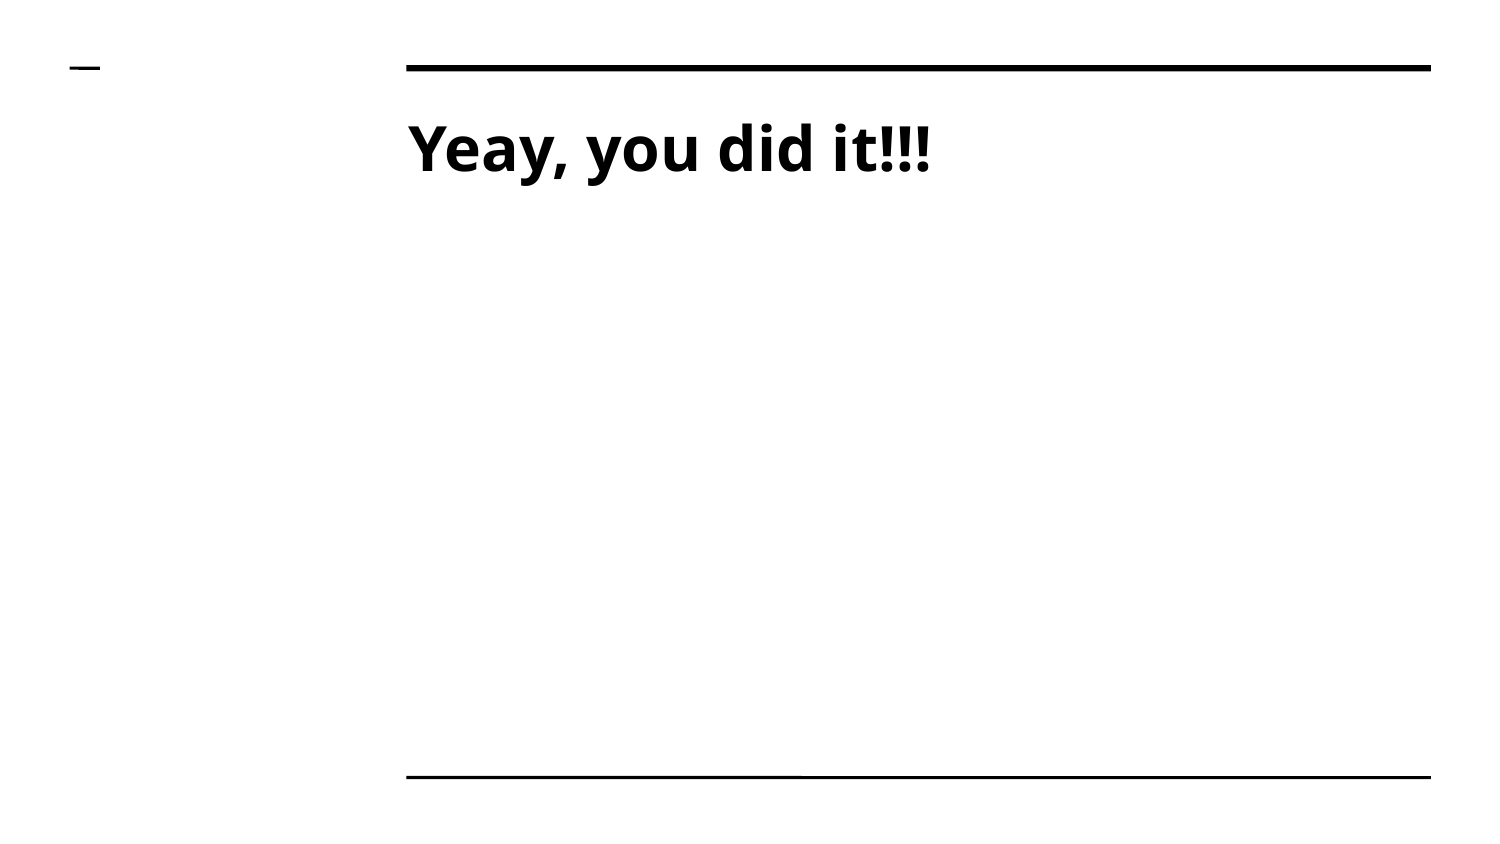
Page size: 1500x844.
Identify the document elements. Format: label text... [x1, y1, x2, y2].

title Yeay, you did it!!! [393, 94, 1431, 199]
